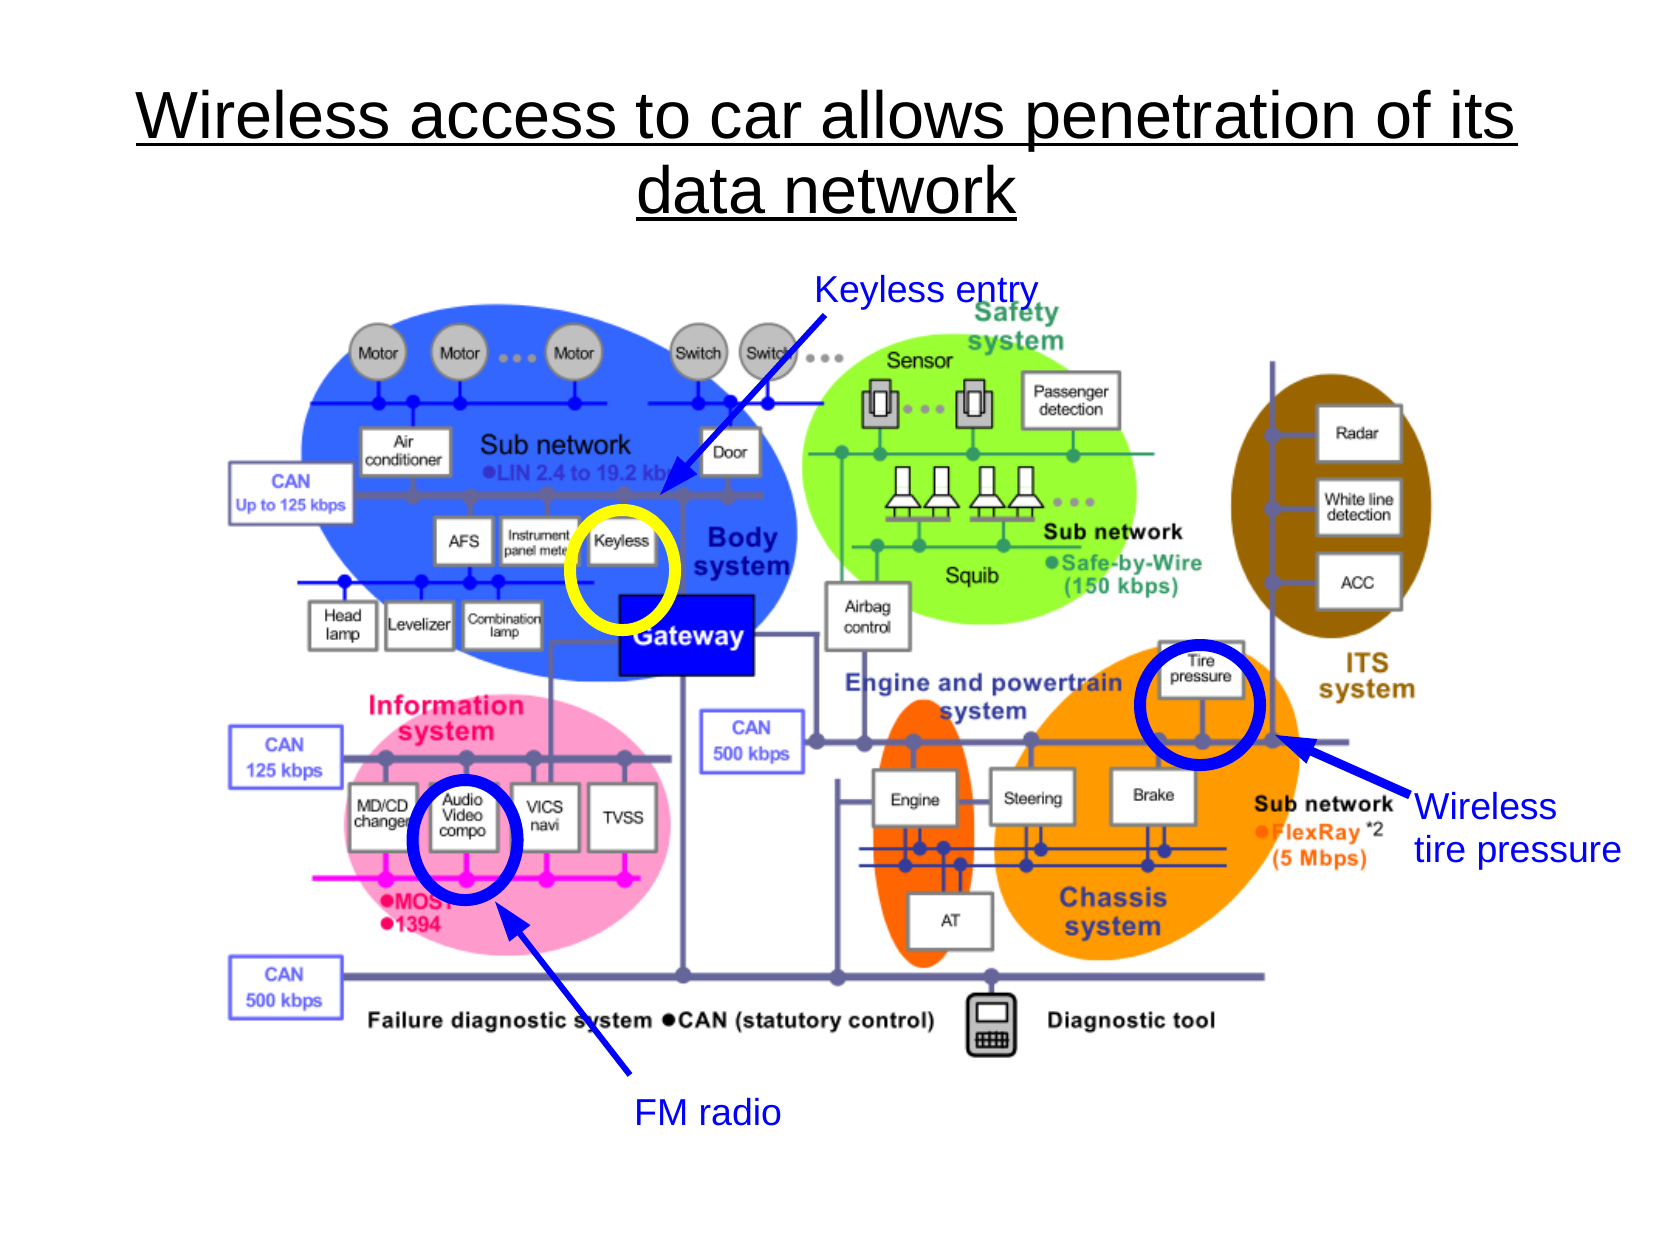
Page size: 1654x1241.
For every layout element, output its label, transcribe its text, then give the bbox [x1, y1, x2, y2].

text_box Wireless tire pressure [1395, 774, 1642, 886]
text_box Keyless entry [795, 256, 1058, 338]
picture [197, 256, 1456, 1075]
text_box FM radio [615, 1080, 811, 1161]
title Wireless access to car allows penetration of its data network [82, 49, 1571, 257]
